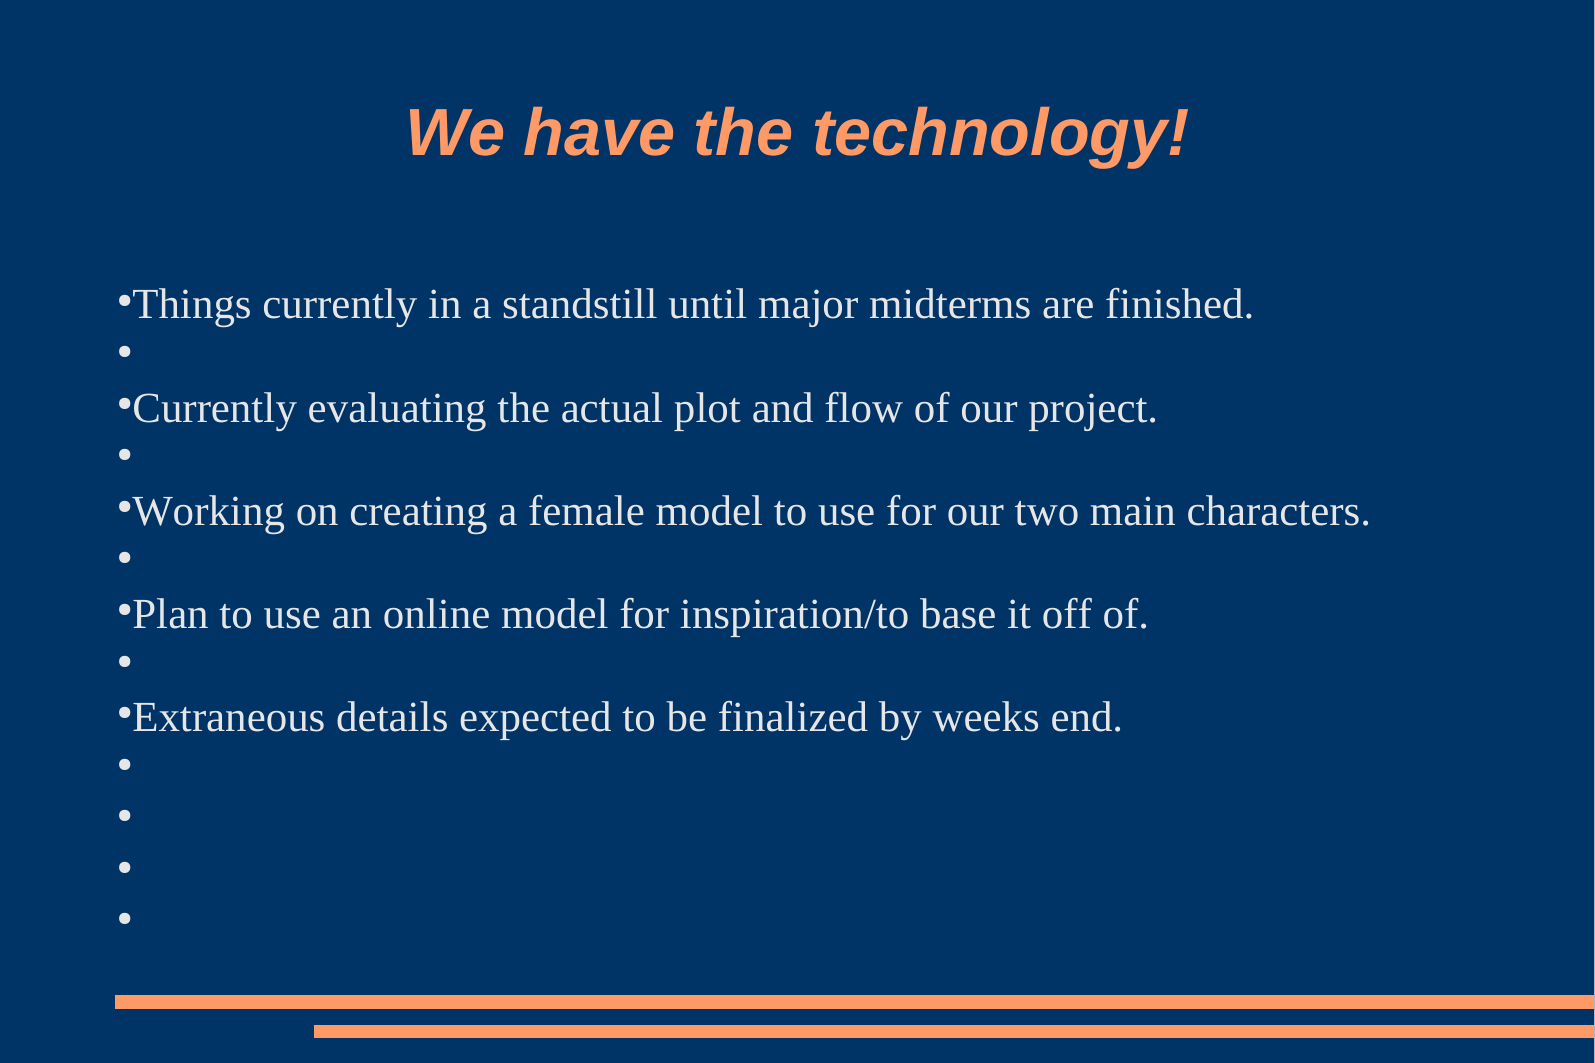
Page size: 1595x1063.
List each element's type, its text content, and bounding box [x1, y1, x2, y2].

list Things currently in a standstill until major midterms are finished. Currently evaluating the actual plot and flow of our project. Working on creating a female model to use for our two main characters. Plan to use an online model for inspiration/to base it off of. Extraneous details expected to be finalized by weeks end. [117, 276, 1505, 971]
title We have the technology! [117, 39, 1479, 218]
